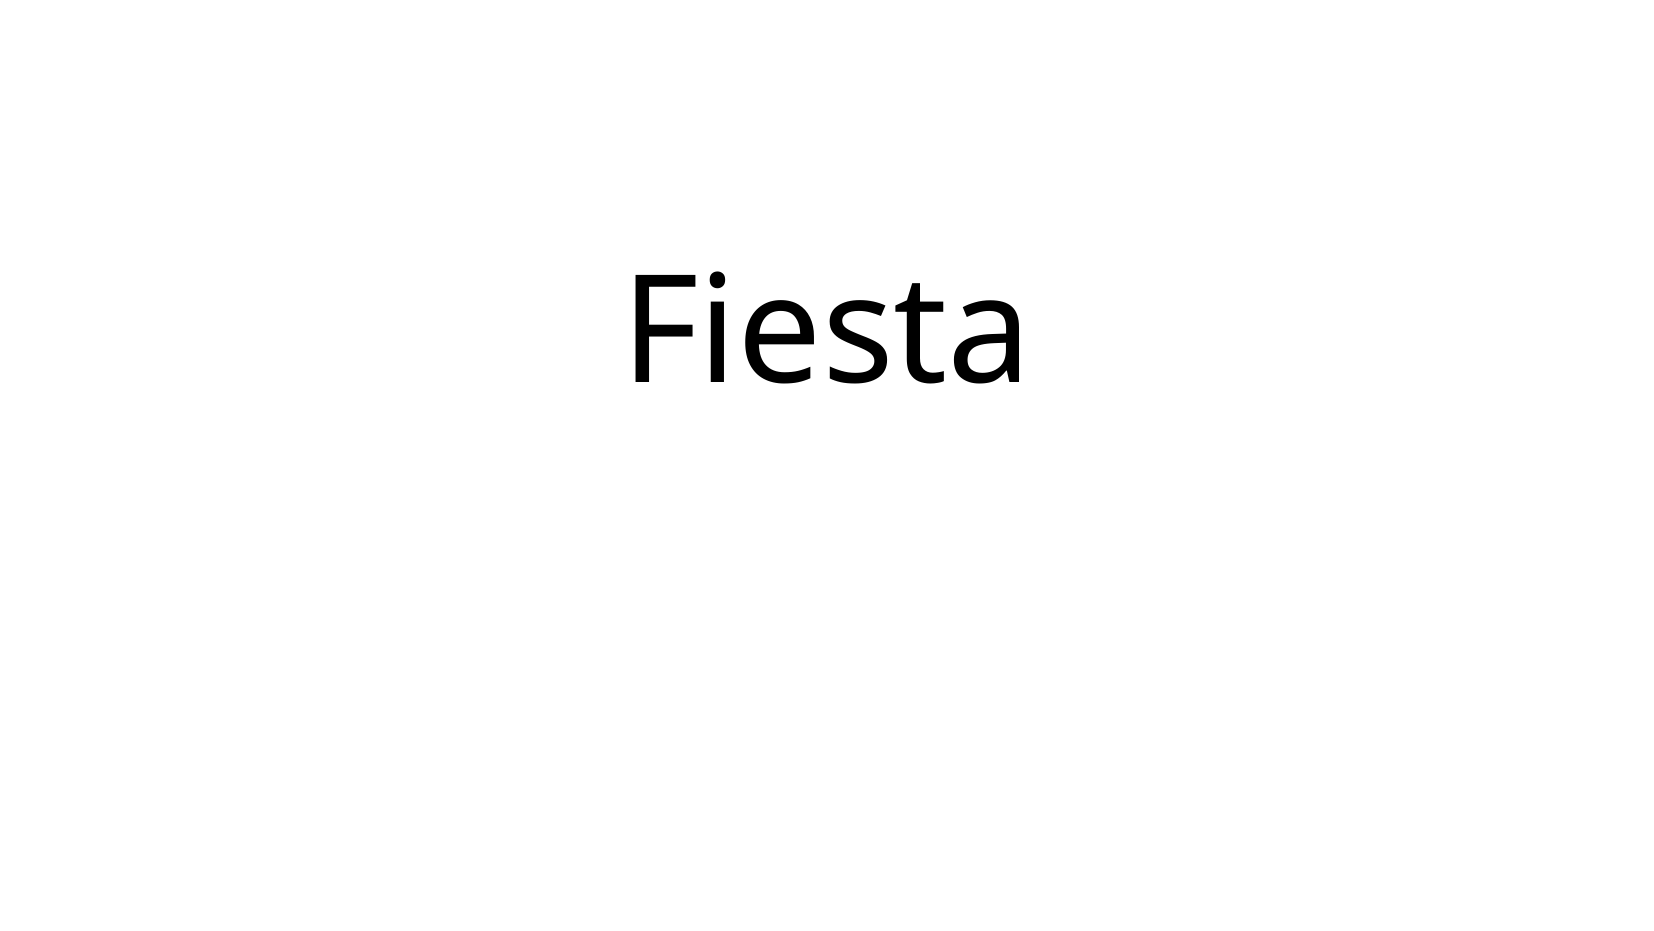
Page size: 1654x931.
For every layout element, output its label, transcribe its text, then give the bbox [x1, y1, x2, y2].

title Fiesta [0, 218, 1654, 430]
